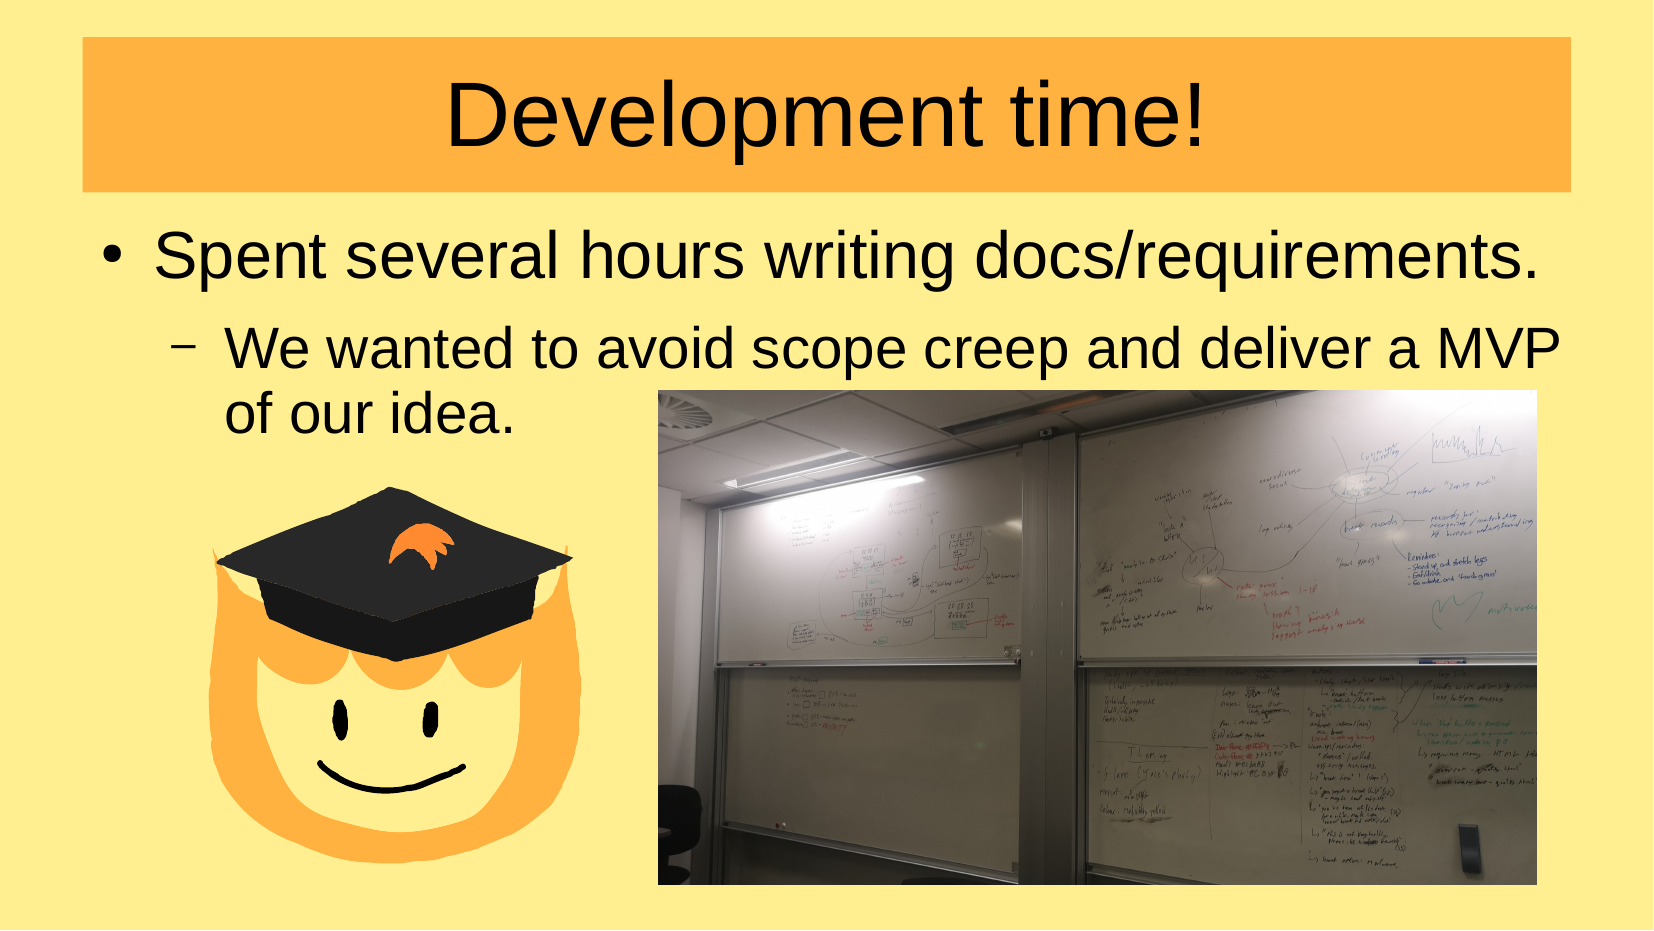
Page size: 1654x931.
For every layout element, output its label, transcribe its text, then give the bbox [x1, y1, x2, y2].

picture [658, 390, 1537, 885]
title Development time! [82, 37, 1571, 193]
picture [182, 468, 610, 896]
list Spent several hours writing docs/requirements. We wanted to avoid scope creep and deliver a MVP of our idea. [82, 217, 1571, 758]
